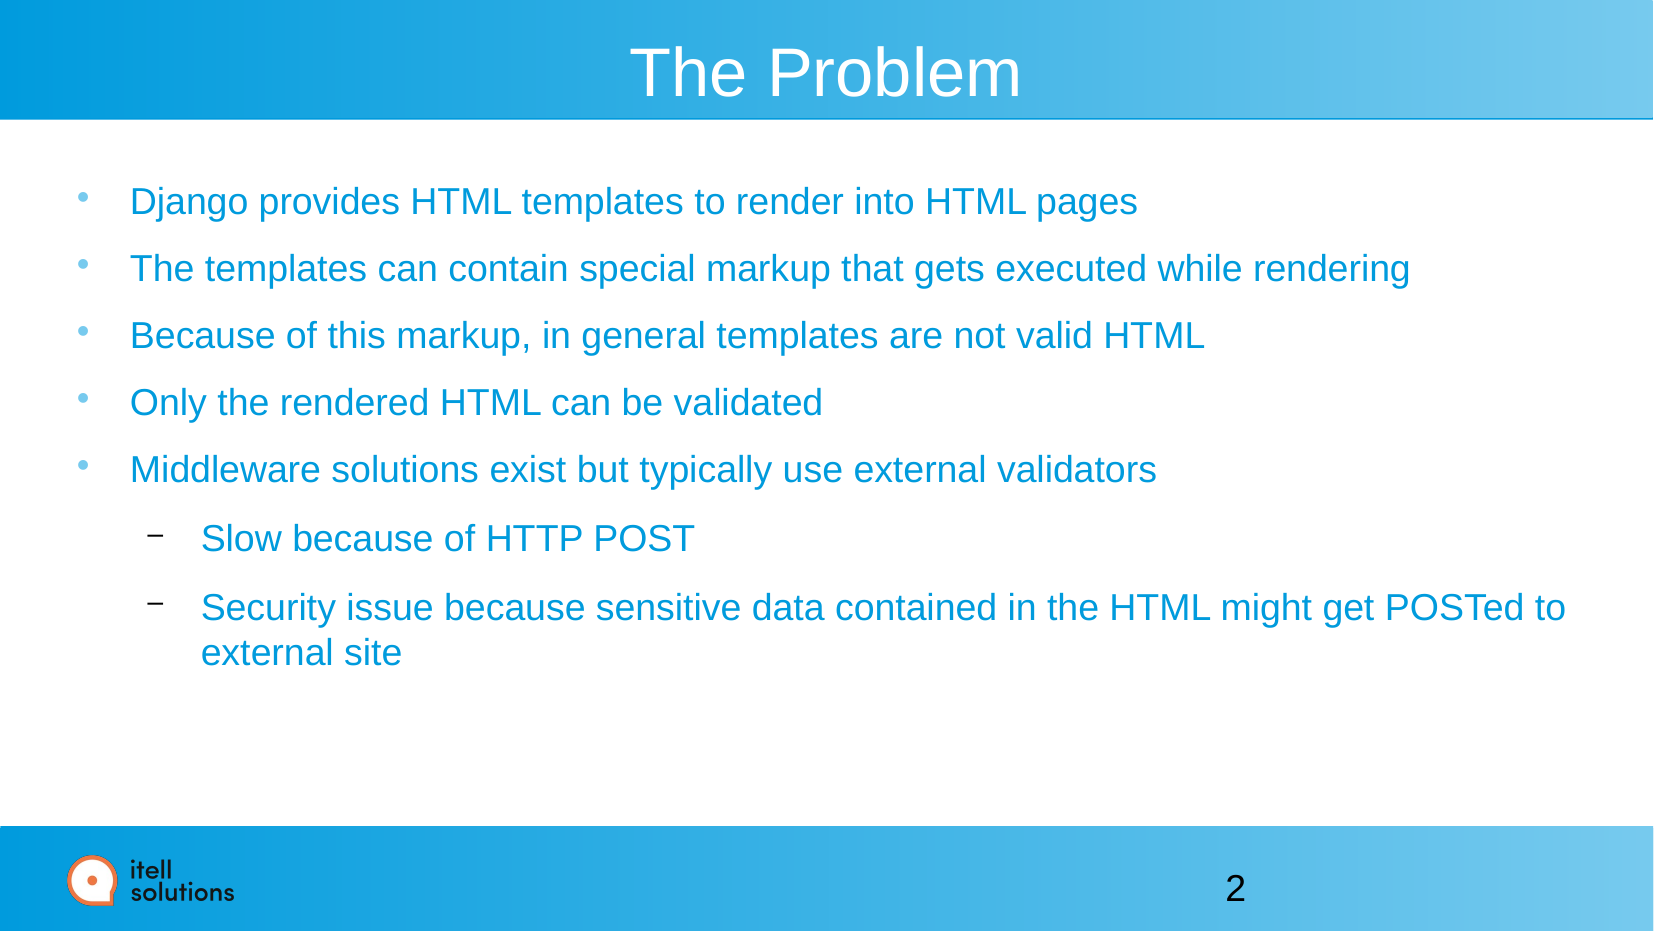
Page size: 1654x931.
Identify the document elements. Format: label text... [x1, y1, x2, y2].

list Django provides HTML templates to render into HTML pages The templates can contain special markup that gets executed while rendering Because of this markup, in general templates are not valid HTML Only the rendered HTML can be validated Middleware solutions exist but typically use external validators Slow because of HTTP POST Security issue because sensitive data contained in the HTML might get POSTed to external site [59, 177, 1595, 768]
picture [68, 856, 117, 905]
title The Problem [59, 29, 1595, 108]
slide_number <number> [1210, 856, 1595, 916]
picture [180, 885, 186, 899]
